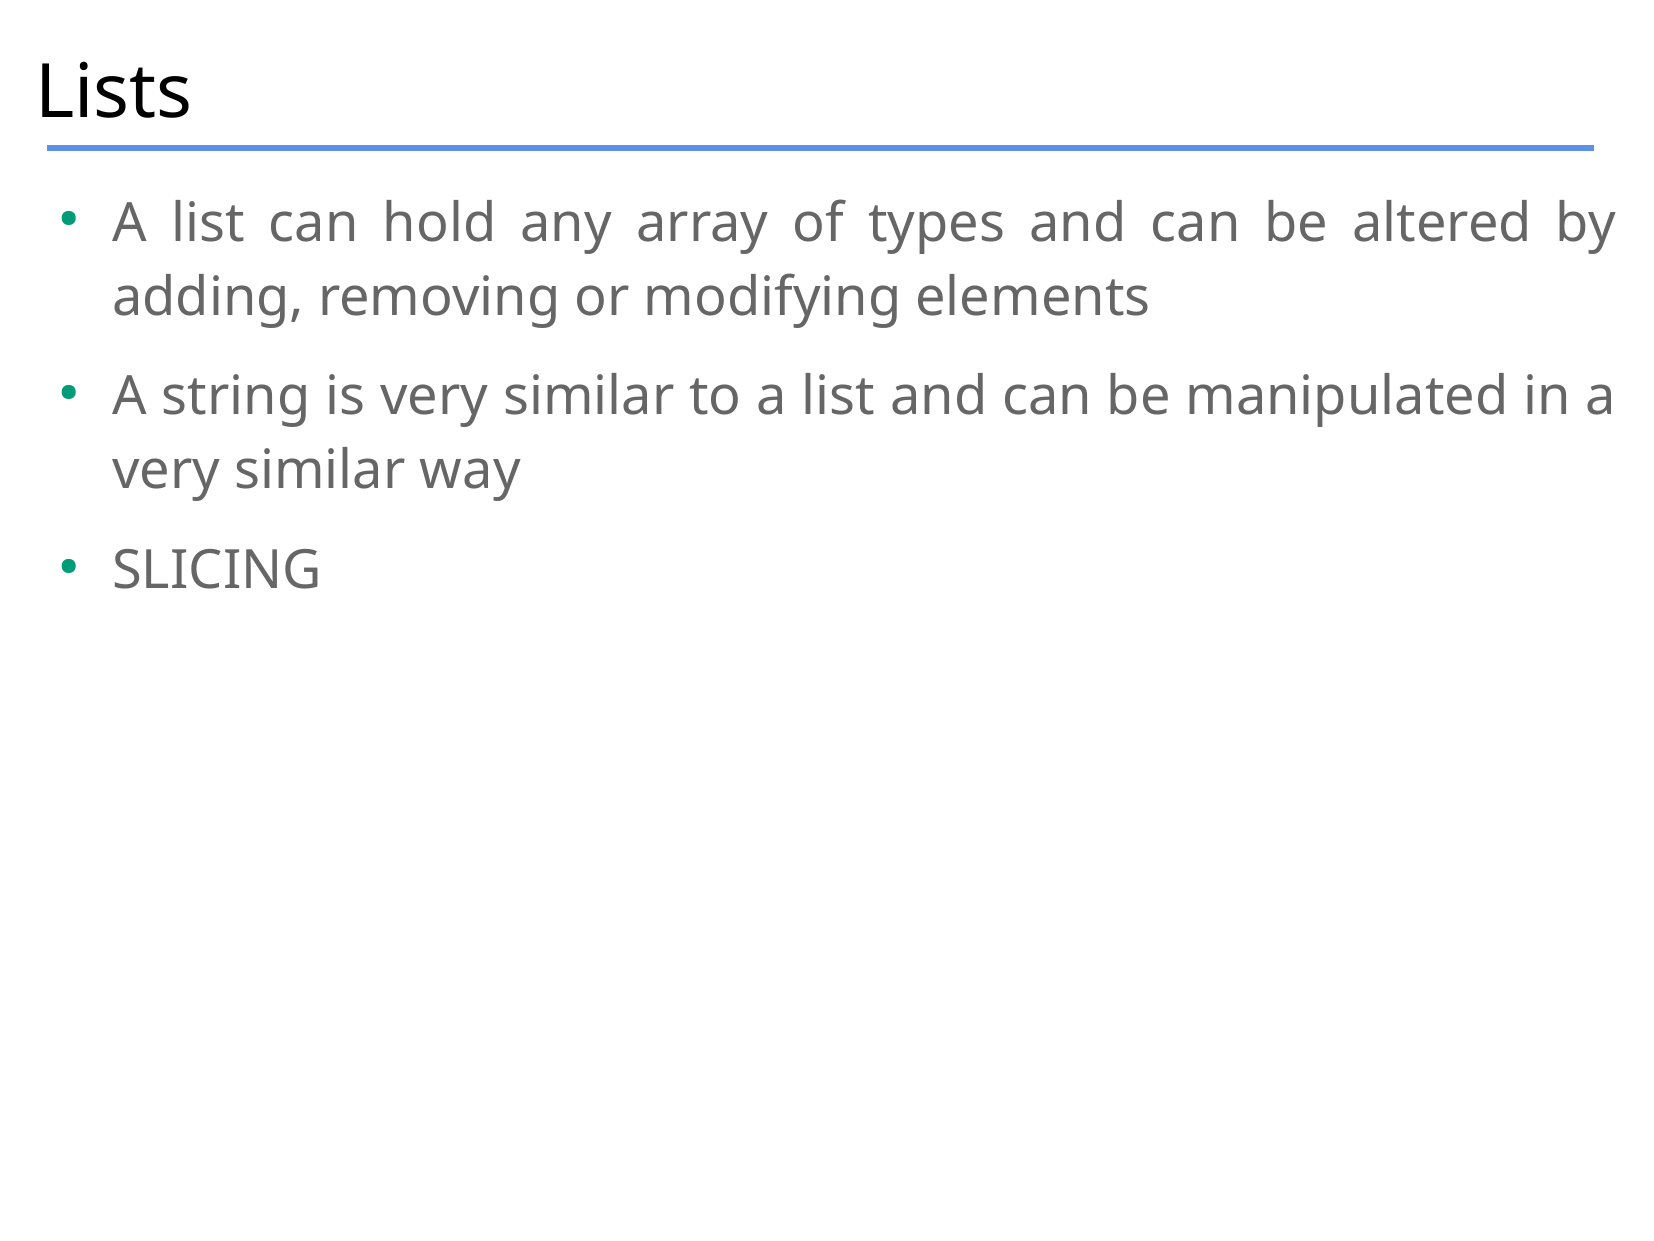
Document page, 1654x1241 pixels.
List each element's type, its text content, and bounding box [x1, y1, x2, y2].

list A list can hold any array of types and can be altered by adding, removing or modifying elements A string is very similar to a list and can be manipulated in a very similar way SLICING [41, 183, 1619, 1241]
title Lists [35, 29, 1217, 148]
